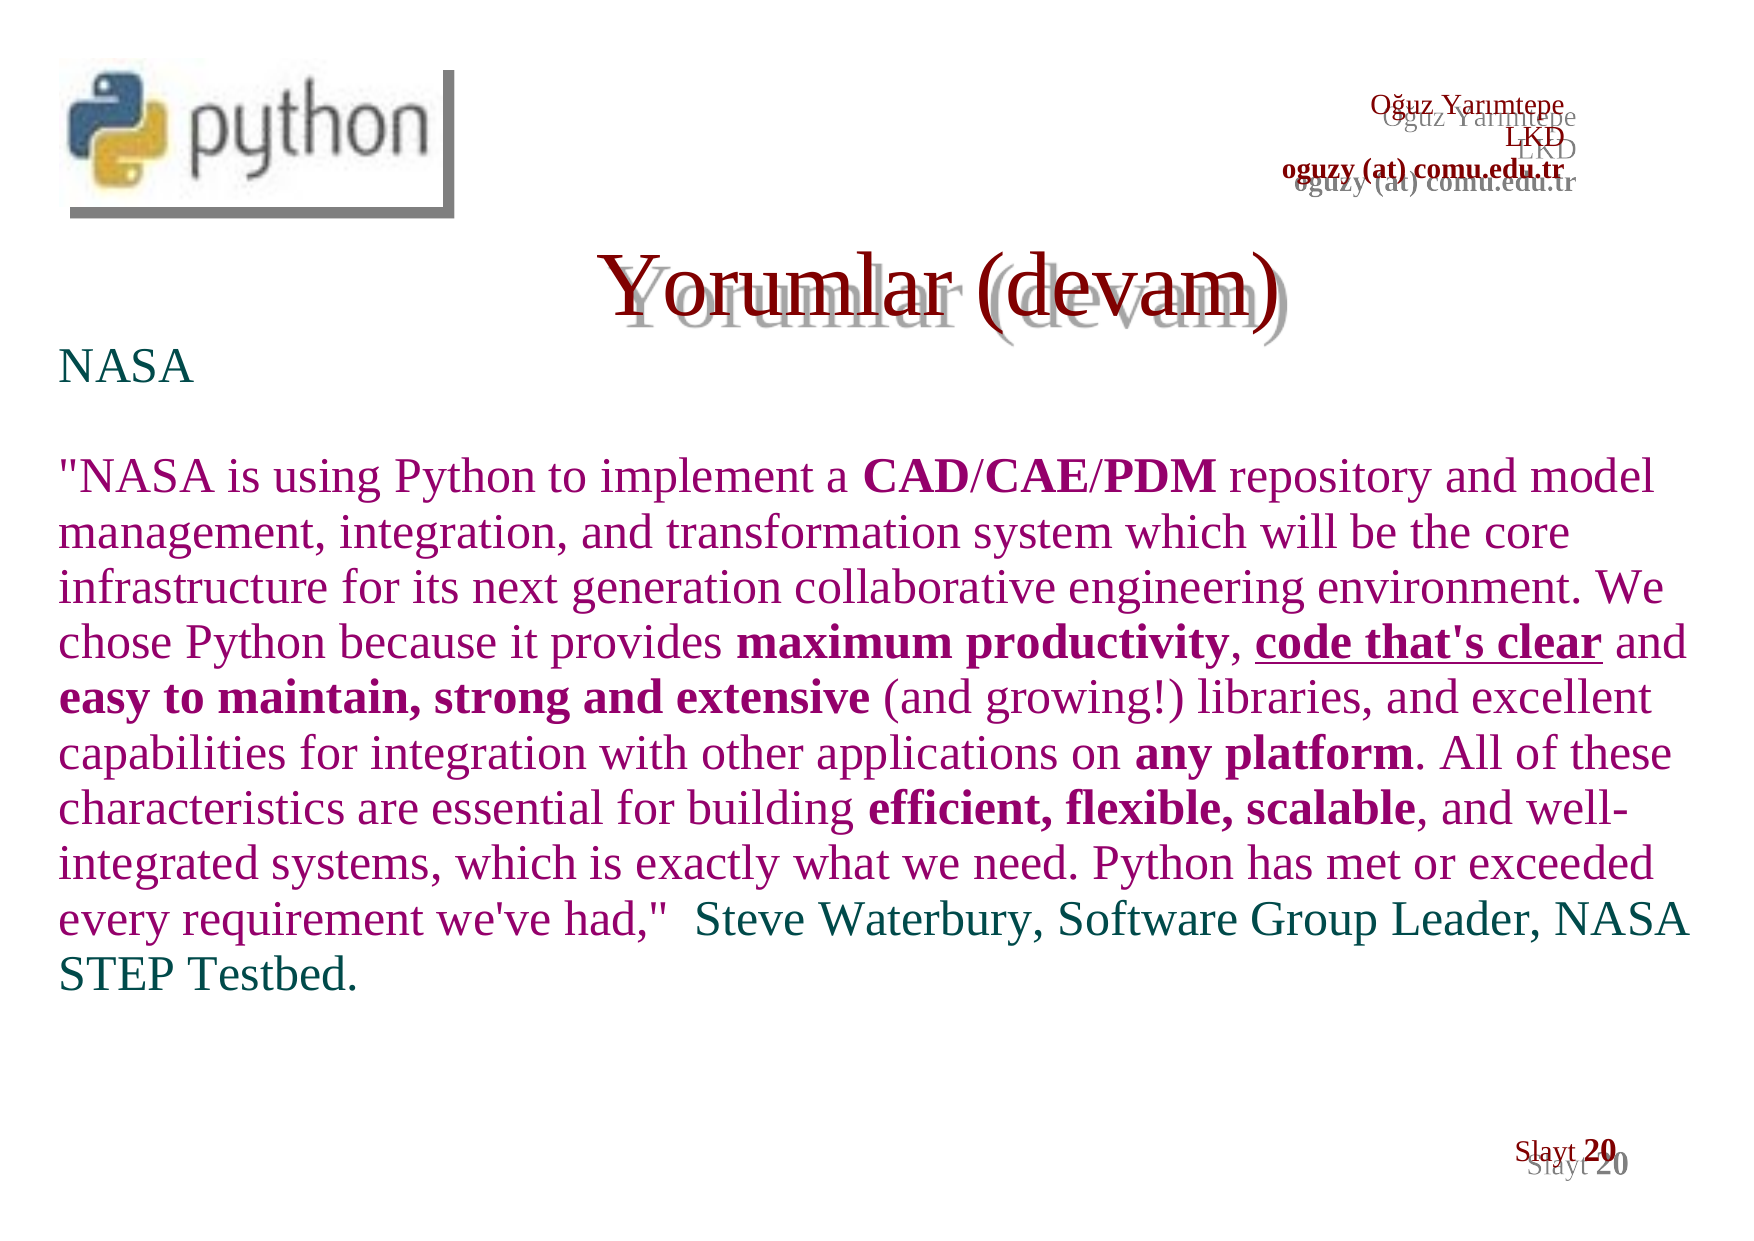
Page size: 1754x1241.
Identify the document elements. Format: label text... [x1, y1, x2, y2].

subtitle NASA "NASA is using Python to implement a CAD/CAE/PDM repository and model management, integration, and transformation system which will be the core infrastructure for its next generation collaborative engineering environment. We chose Python because it provides maximum productivity, code that's clear and easy to maintain, strong and extensive (and growing!) libraries, and excellent capabilities for integration with other applications on any platform. All of these characteristics are essential for building efficient, flexible, scalable, and well-integrated systems, which is exactly what we need. Python has met or exceeded every requirement we've had," Steve Waterbury, Software Group Leader, NASA STEP Testbed. [59, 303, 1695, 1091]
title Yorumlar (devam) [194, 214, 1684, 303]
picture [59, 58, 443, 207]
